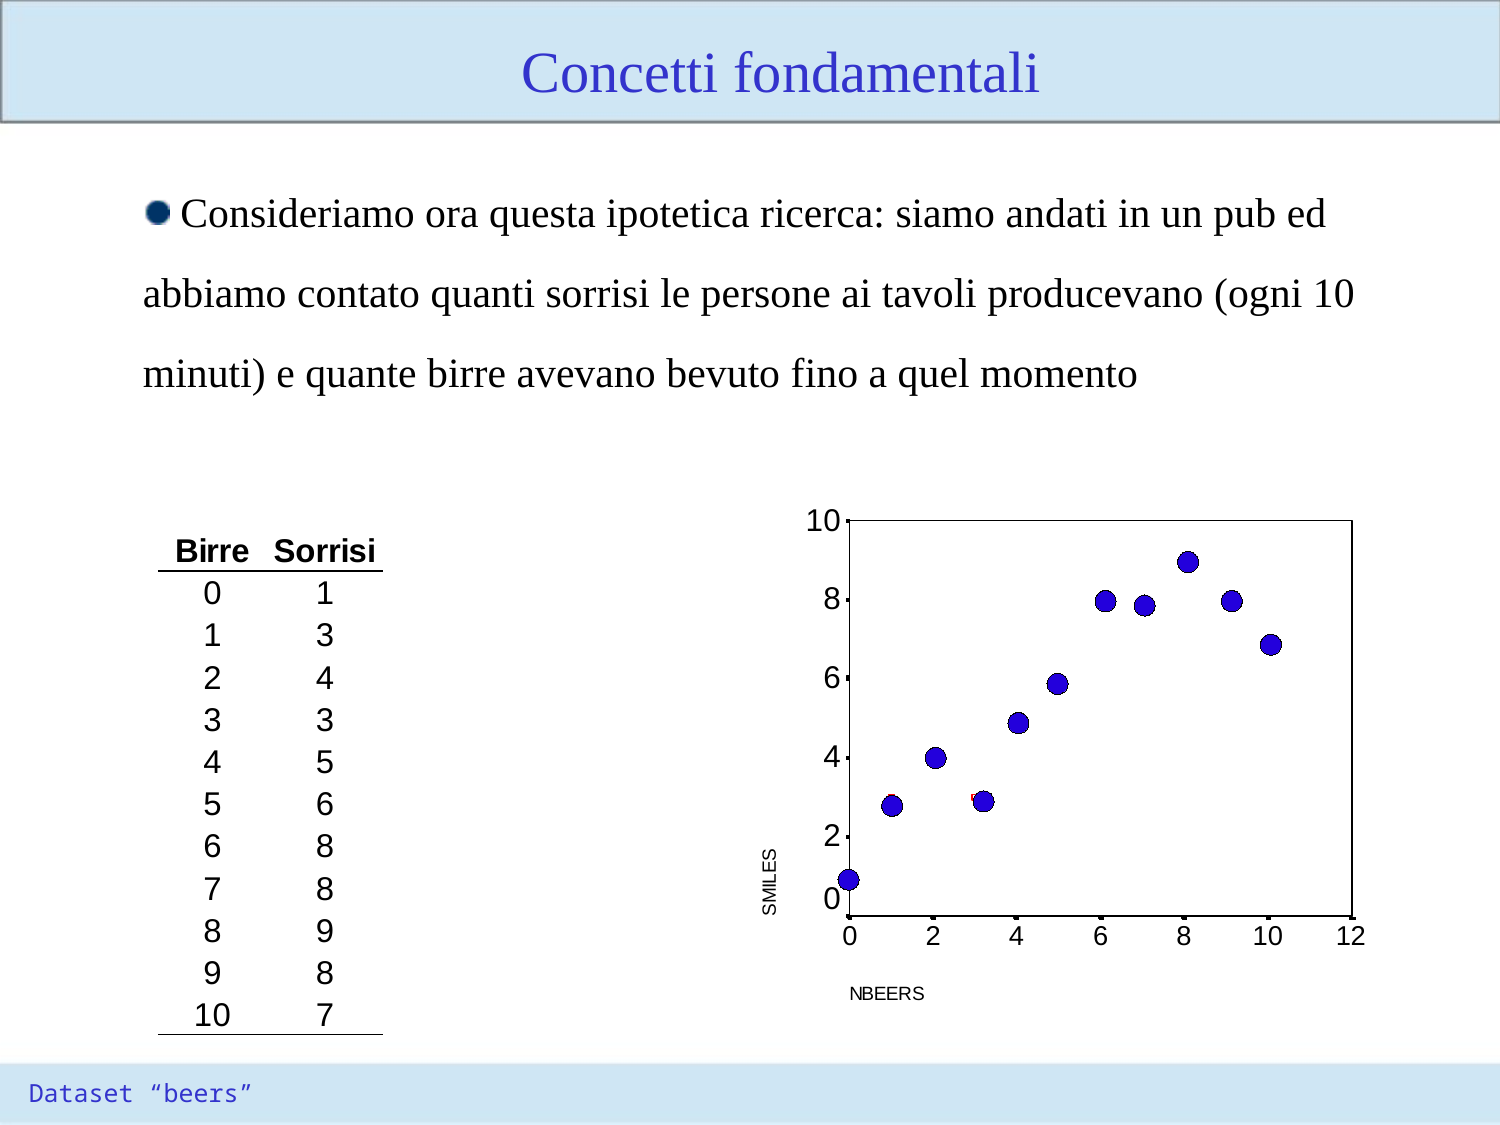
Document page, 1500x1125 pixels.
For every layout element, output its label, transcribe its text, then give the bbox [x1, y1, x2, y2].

text_box [837, 869, 860, 891]
text_box [1046, 673, 1069, 695]
chart [725, 494, 1371, 1020]
text_box [973, 790, 995, 812]
text_box Consideriamo ora questa ipotetica ricerca: siamo andati in un pub ed abbiamo contato quanti sorrisi le persone ai tavoli producevano (ogni 10 minuti) e quante birre avevano bevuto fino a quel momento [128, 148, 1372, 404]
chart [157, 528, 385, 1037]
text_box [1007, 712, 1029, 734]
text_box [1095, 590, 1117, 612]
text_box [1134, 594, 1156, 617]
title Concetti fondamentali [249, 24, 1313, 113]
text_box [1221, 590, 1243, 612]
text_box Dataset “beers” [13, 1069, 1500, 1115]
picture [0, 0, 1500, 1125]
text_box [1260, 634, 1282, 656]
text_box [925, 747, 947, 769]
text_box [881, 795, 903, 817]
text_box [1177, 551, 1199, 573]
